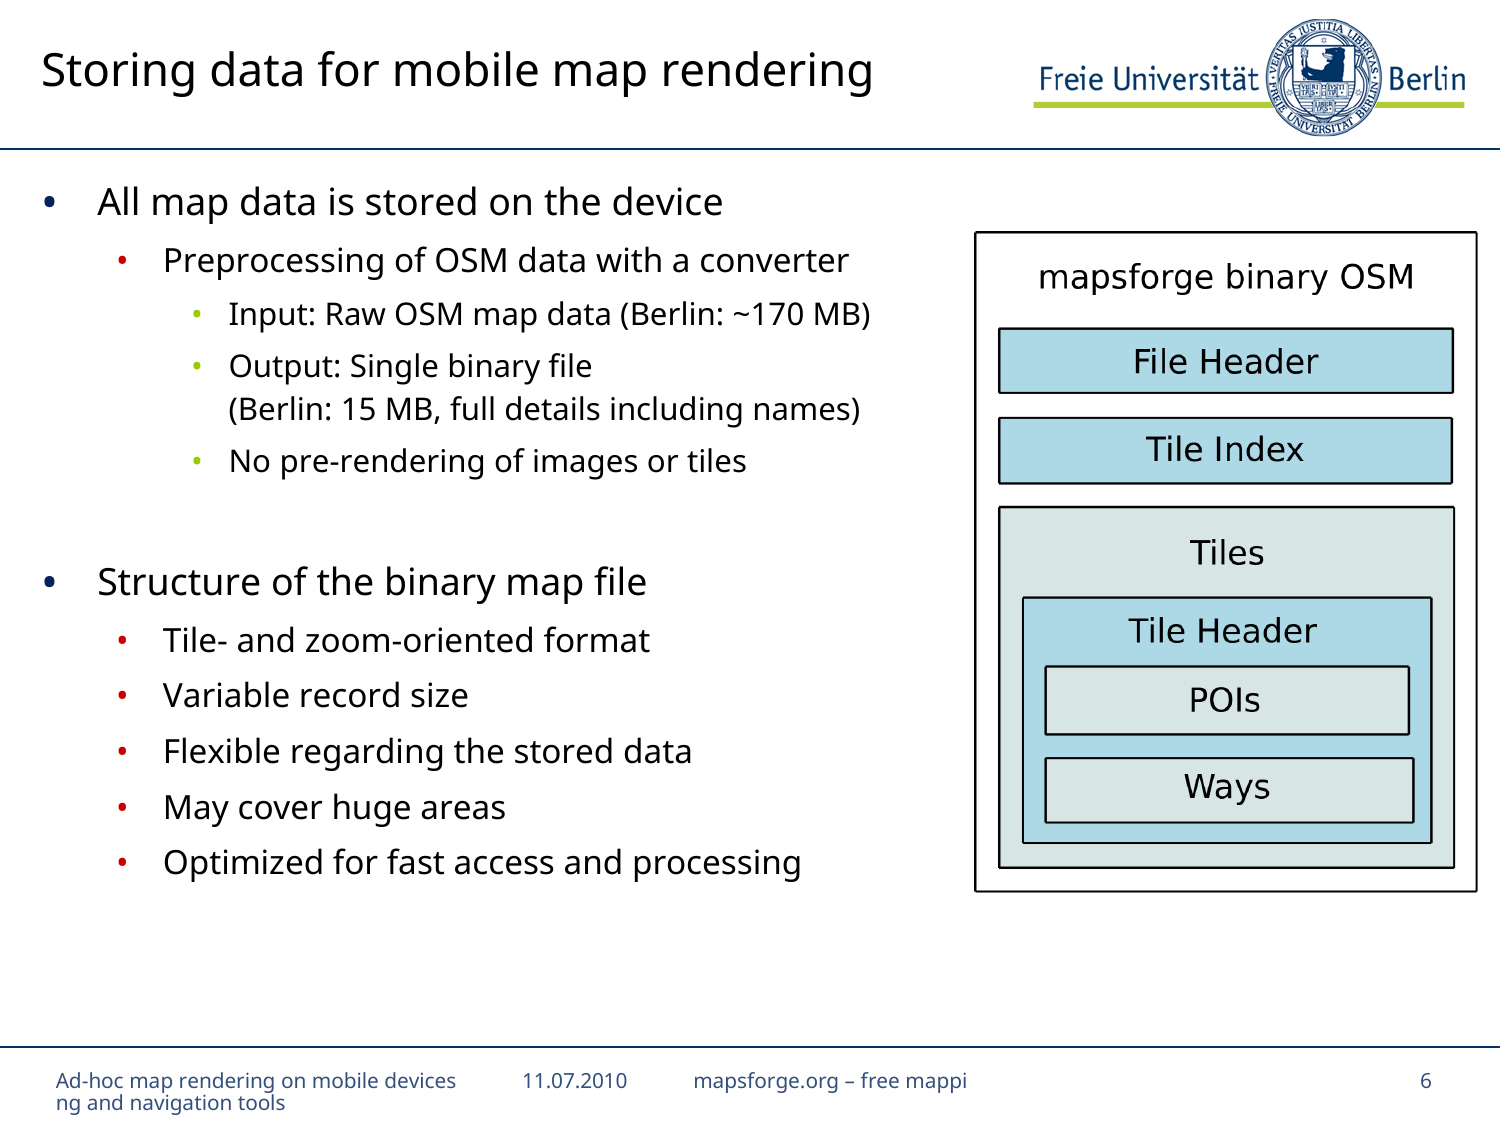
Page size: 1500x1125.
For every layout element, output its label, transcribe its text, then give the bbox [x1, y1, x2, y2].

list All map data is stored on the device Preprocessing of OSM data with a converter Input: Raw OSM map data (Berlin: ~170 MB) Output: Single binary file (Berlin: 15 MB, full details including names) No pre-rendering of images or tiles Structure of the binary map file Tile- and zoom-oriented format Variable record size Flexible regarding the stored data May cover huge areas Optimized for fast access and processing [41, 175, 1447, 919]
picture [974, 231, 1478, 894]
title Storing data for mobile map rendering [41, 0, 1016, 138]
picture [1033, 19, 1470, 137]
